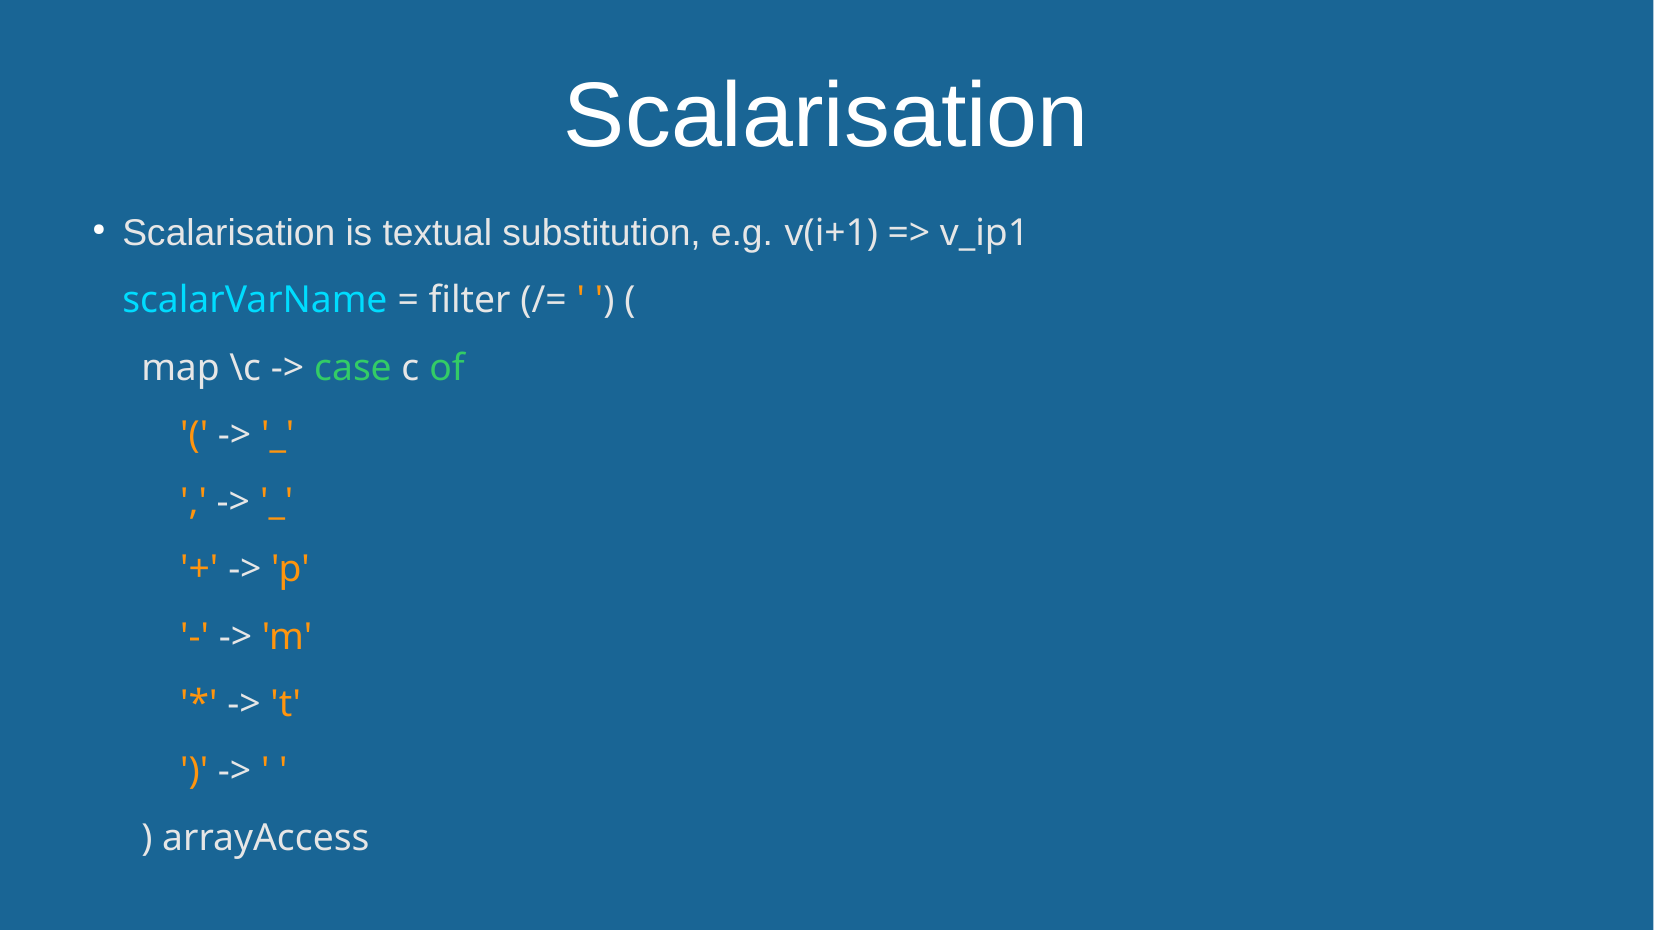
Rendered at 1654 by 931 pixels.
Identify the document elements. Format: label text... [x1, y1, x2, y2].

list Scalarisation is textual substitution, e.g. v(i+1) => v_ip1 scalarVarName = filter (/= ' ') ( map \c -> case c of '(' -> '_' ',' -> '_' '+' -> 'p' '-' -> 'm' '*' -> 't' ')' -> ' ' ) arrayAccess [82, 205, 1571, 875]
title Scalarisation [82, 37, 1571, 193]
